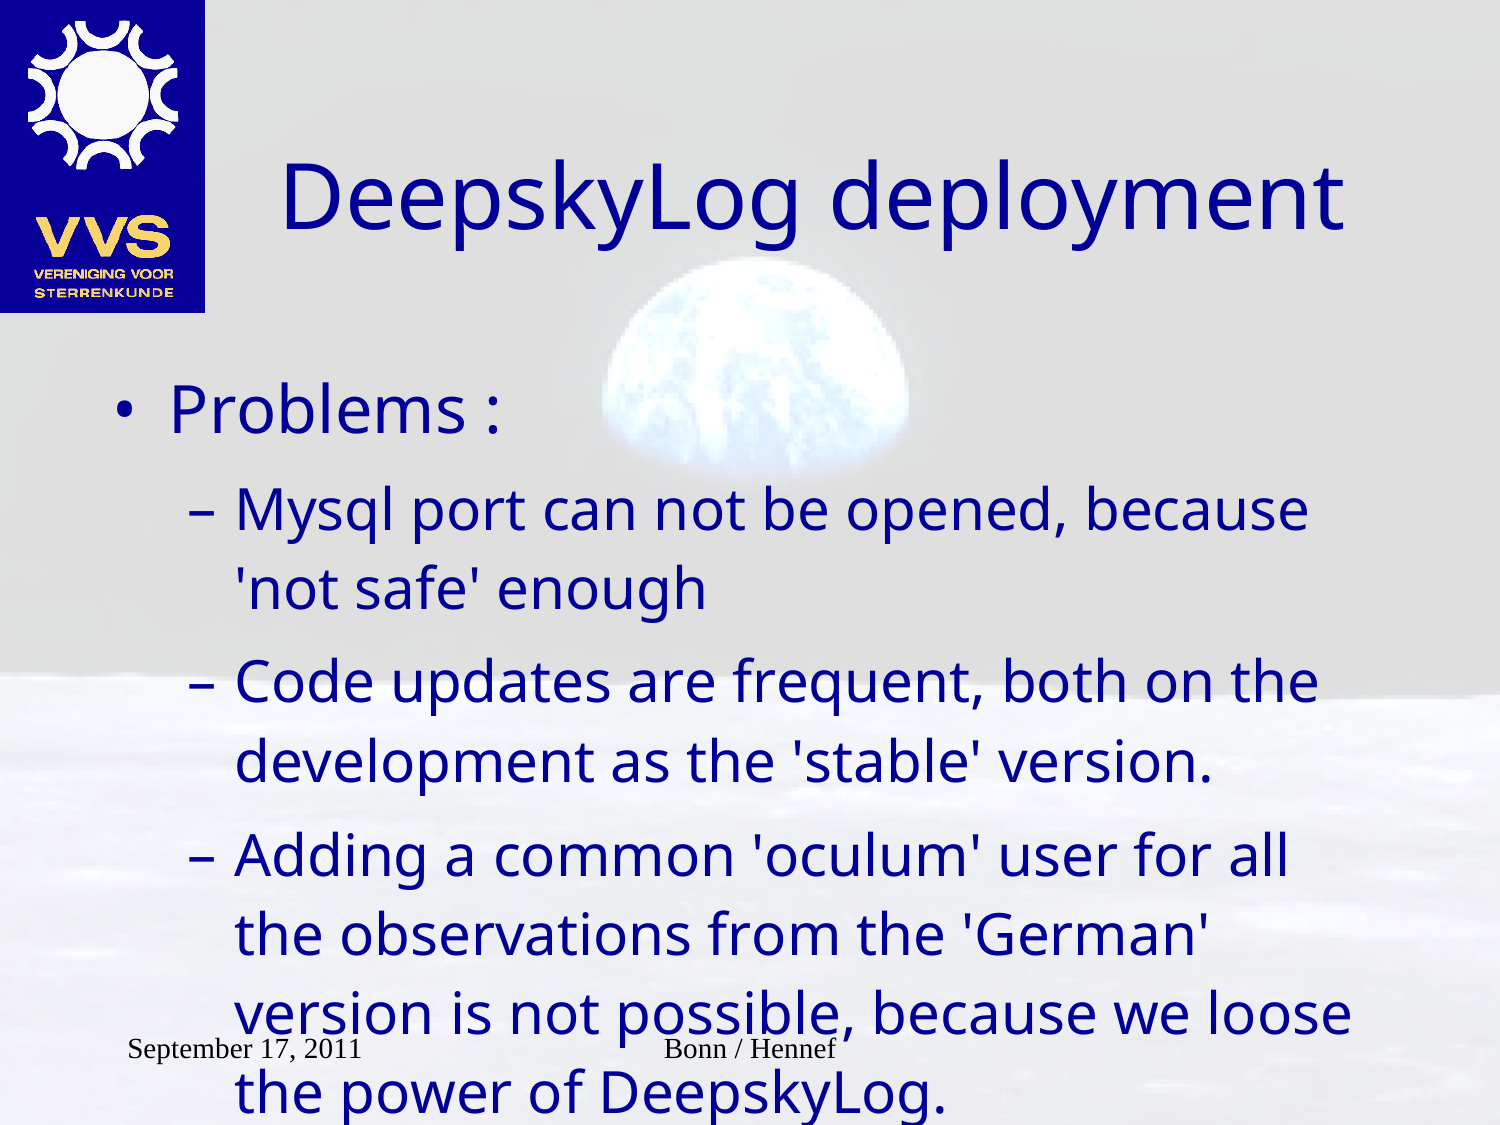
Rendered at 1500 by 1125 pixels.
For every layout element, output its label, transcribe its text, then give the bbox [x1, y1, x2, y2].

picture [0, 0, 205, 313]
title DeepskyLog deployment [237, 76, 1388, 312]
list Problems : Mysql port can not be opened, because 'not safe' enough Code updates are frequent, both on the development as the 'stable' version. Adding a common 'oculum' user for all the observations from the 'German' version is not possible, because we loose the power of DeepskyLog. [112, 362, 1388, 1105]
